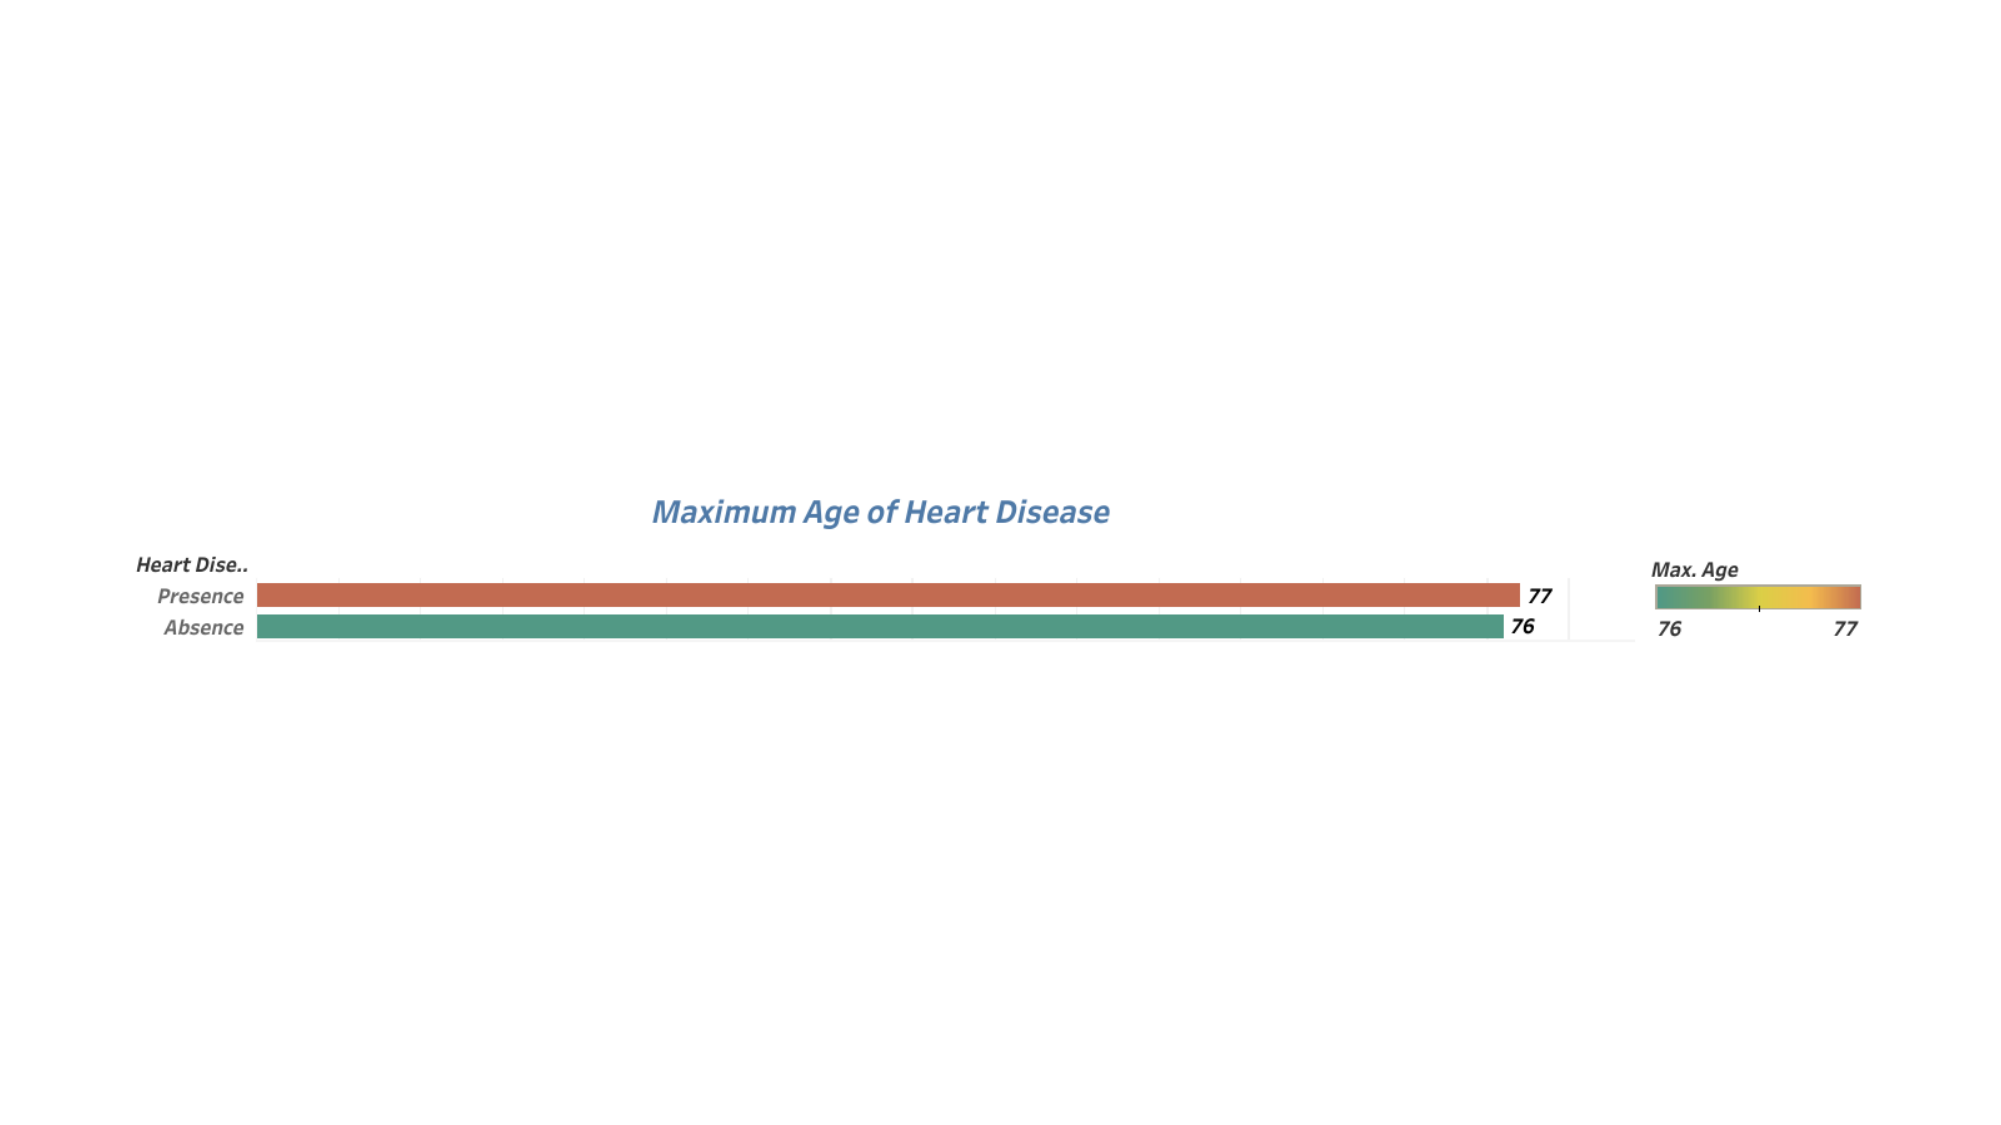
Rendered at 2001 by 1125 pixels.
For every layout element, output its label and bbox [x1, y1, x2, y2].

picture [131, 479, 1869, 646]
